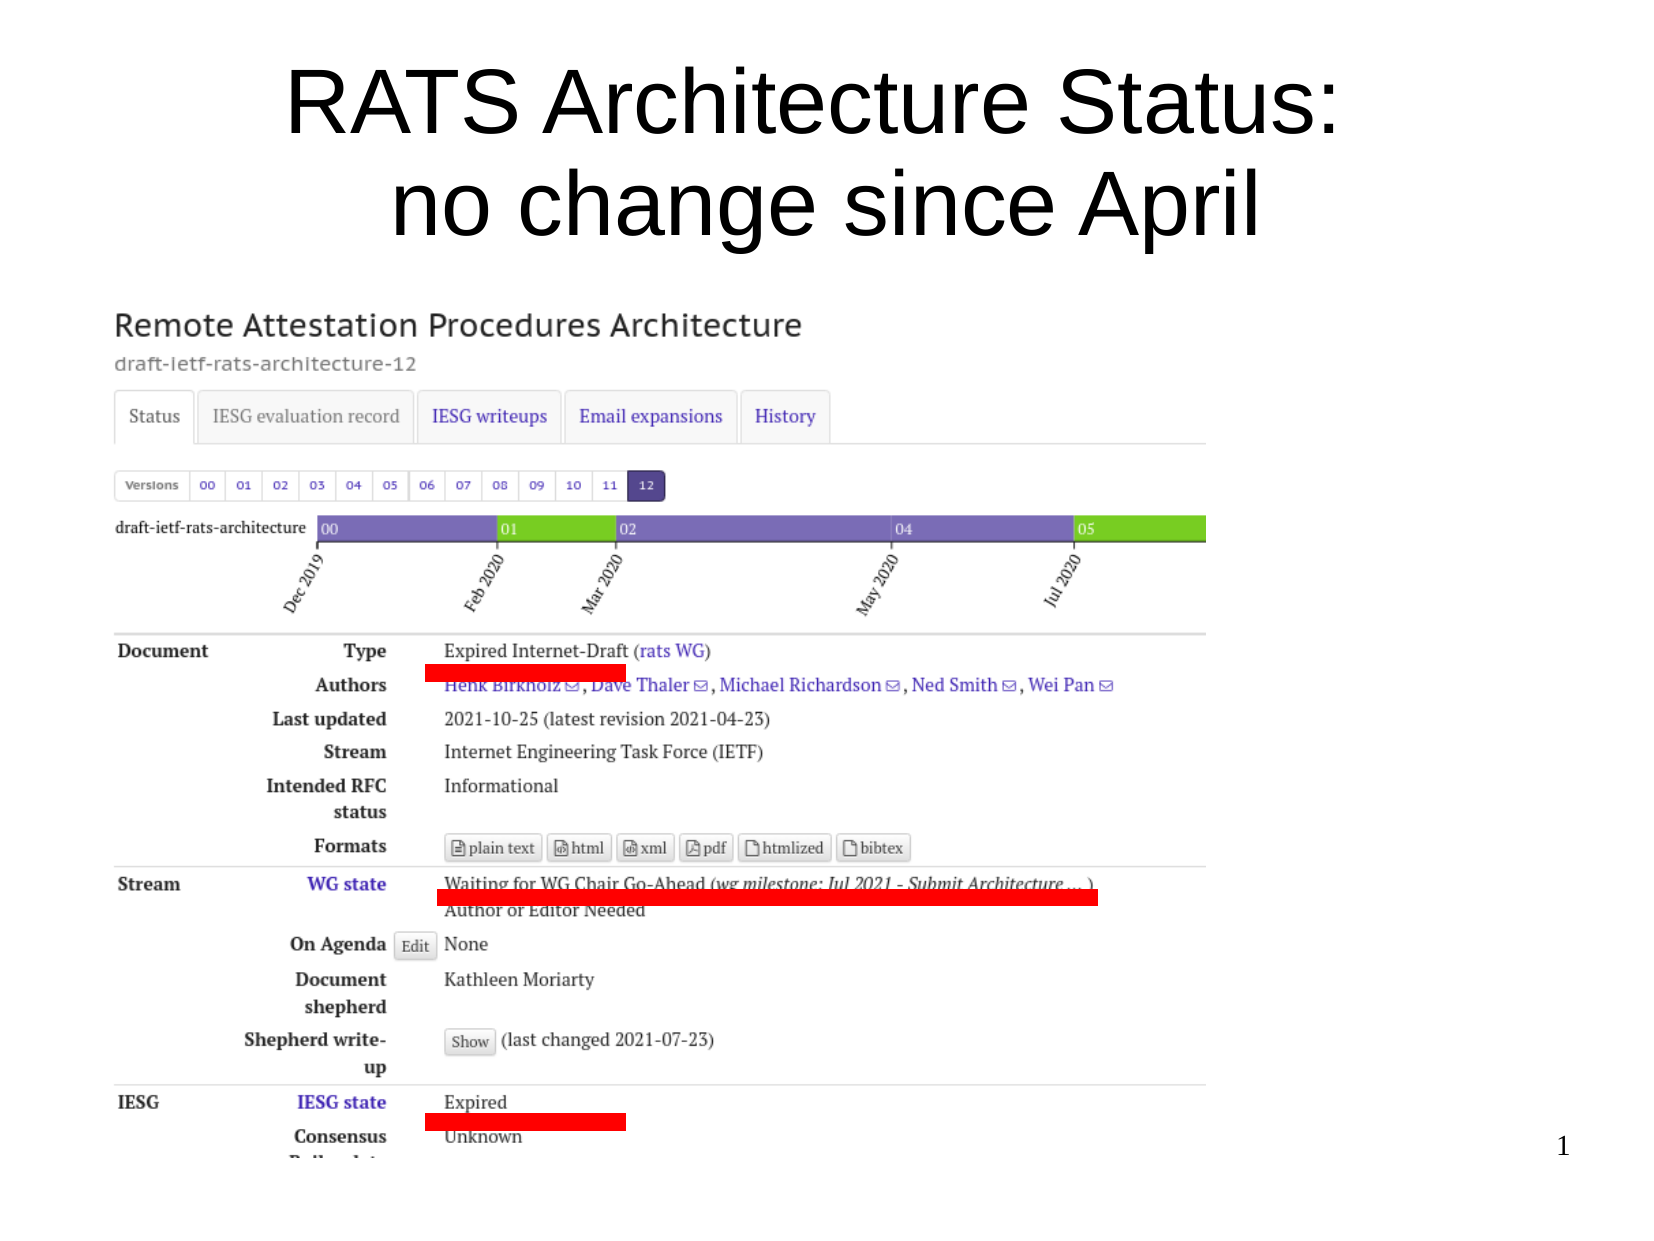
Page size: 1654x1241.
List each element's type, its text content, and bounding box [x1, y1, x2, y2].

title RATS Architecture Status: no change since April [82, 49, 1571, 257]
picture [106, 285, 1206, 1158]
